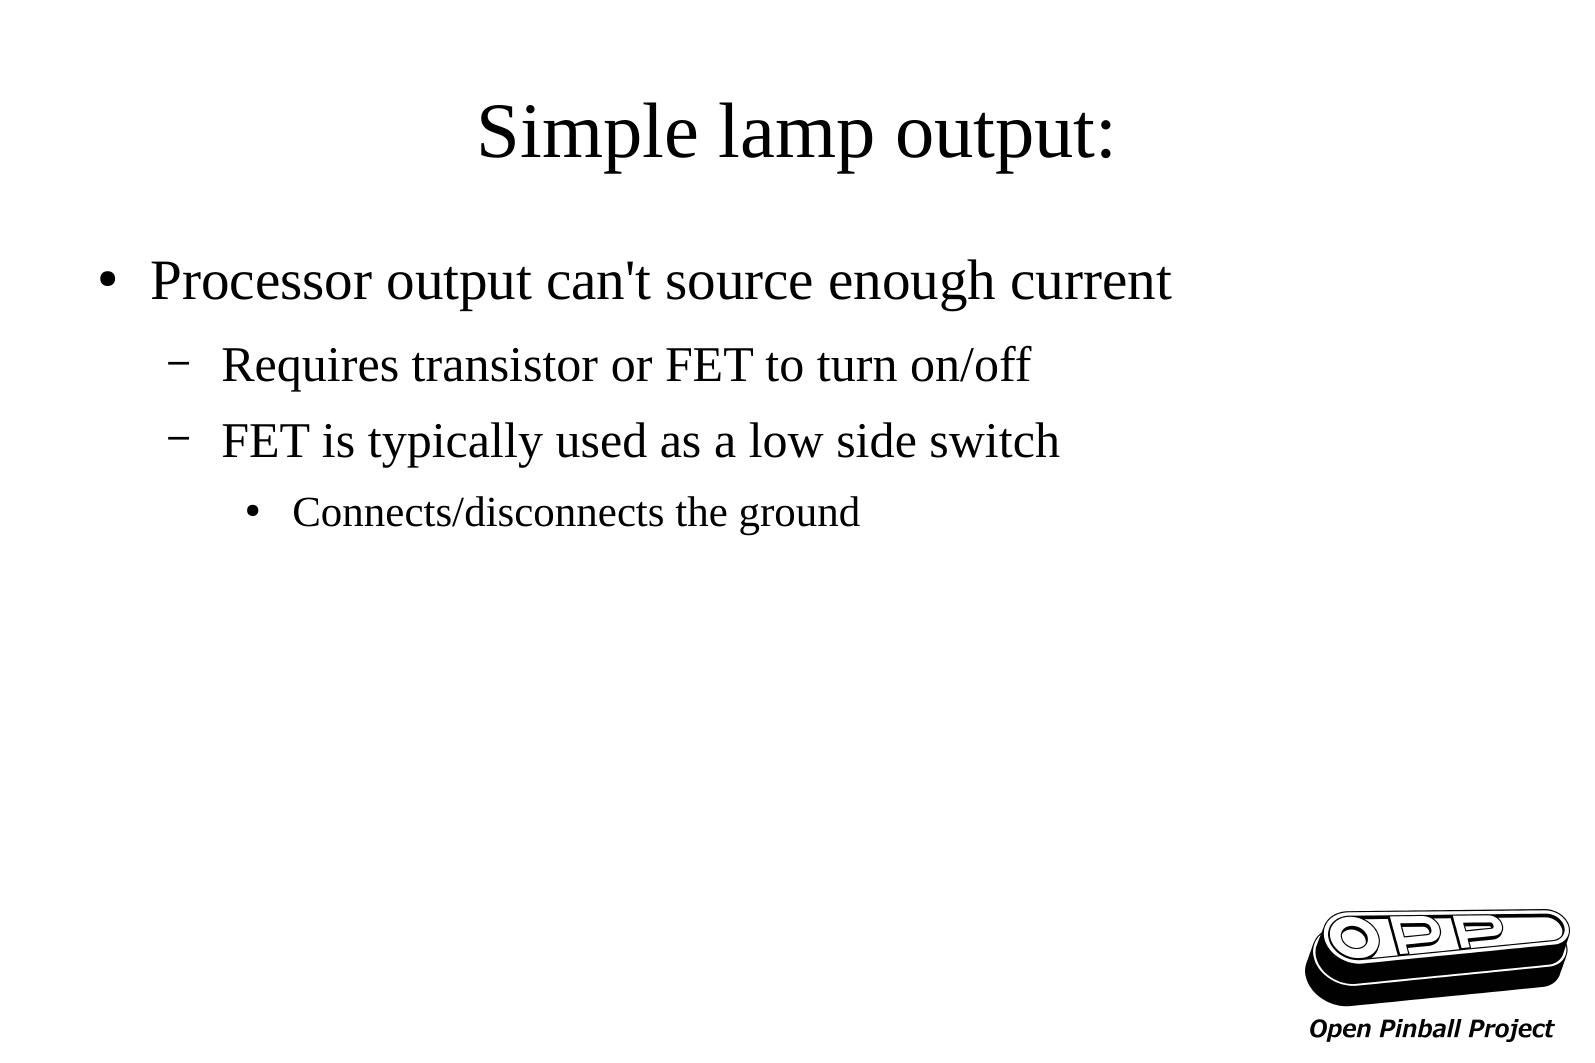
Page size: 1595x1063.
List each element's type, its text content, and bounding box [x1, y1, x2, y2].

list Processor output can't source enough current Requires transistor or FET to turn on/off FET is typically used as a low side switch Connects/disconnects the ground [79, 248, 1515, 951]
title Simple lamp output: [79, 42, 1515, 220]
picture [1305, 909, 1570, 1042]
